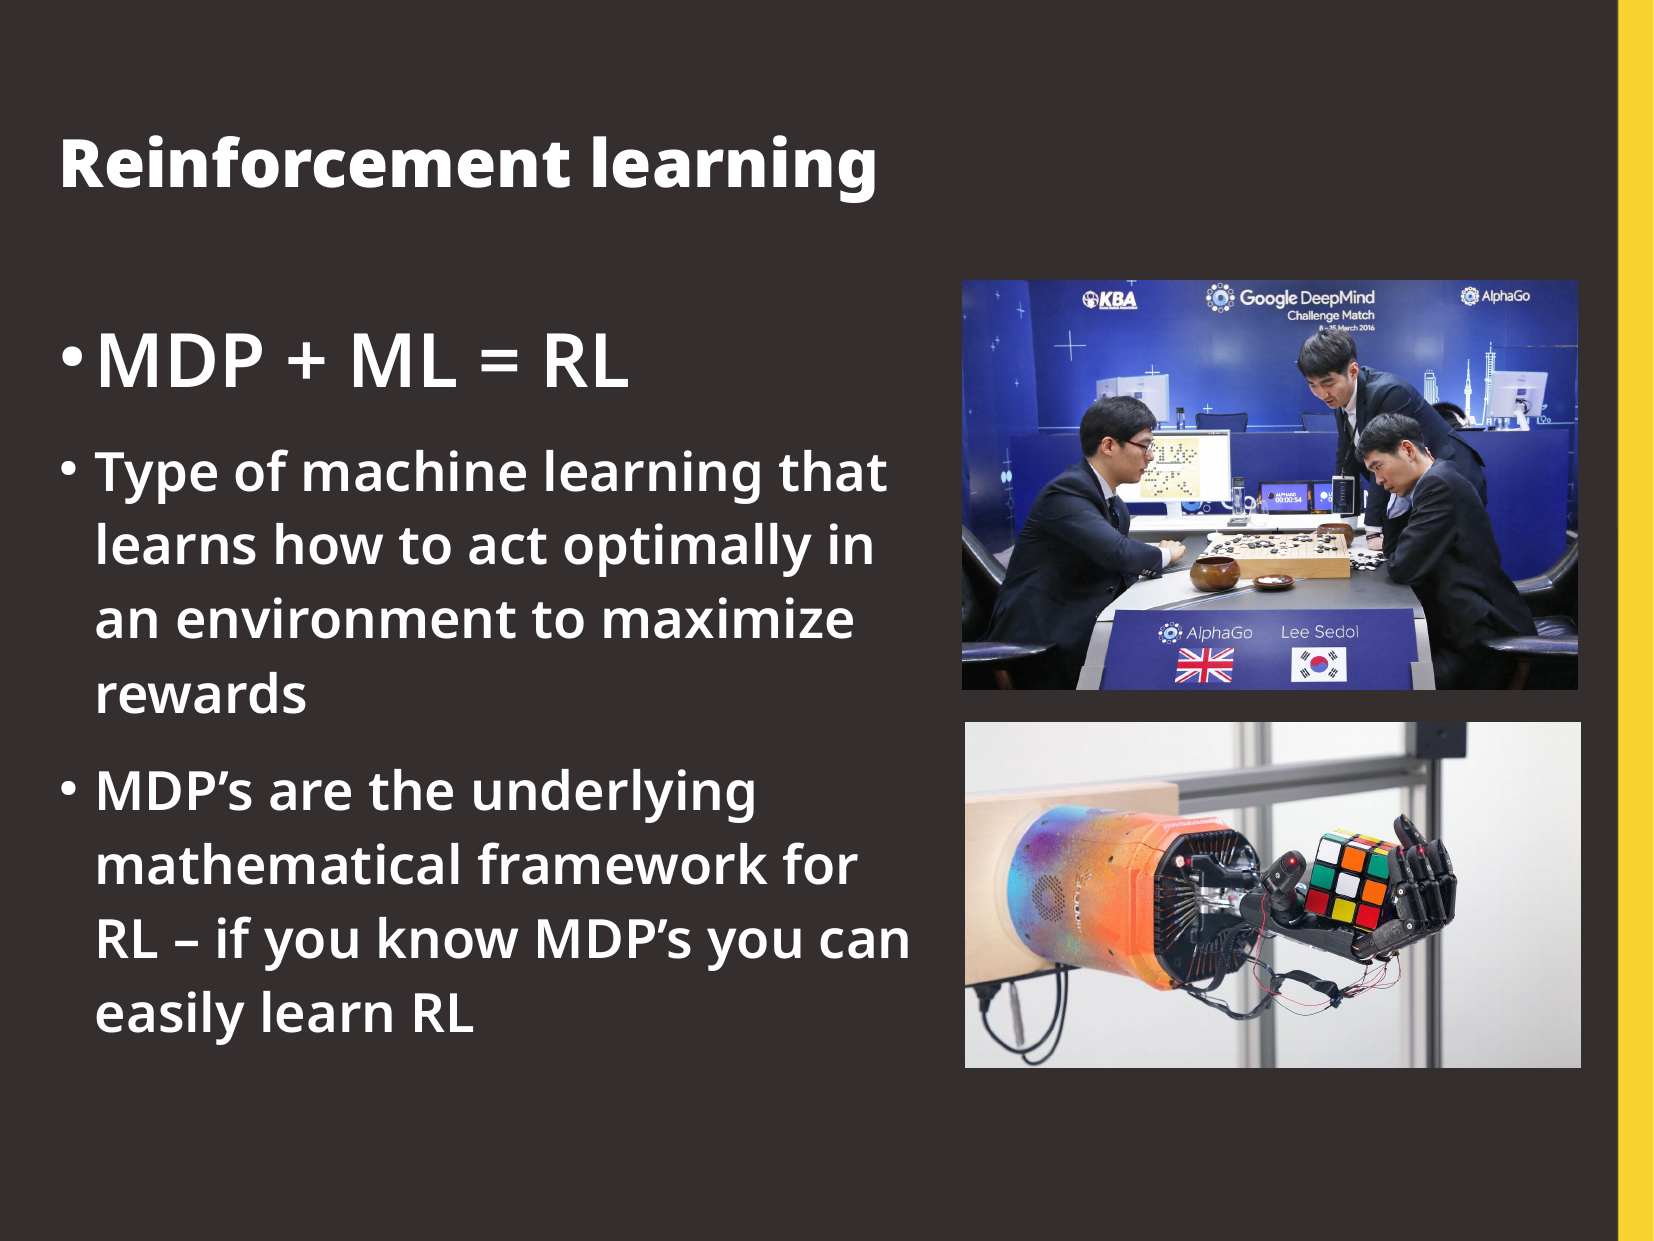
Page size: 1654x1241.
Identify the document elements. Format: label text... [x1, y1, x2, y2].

list MDP + ML = RL Type of machine learning that learns how to act optimally in an environment to maximize rewards MDP’s are the underlying mathematical framework for RL – if you know MDP’s you can easily learn RL [59, 307, 931, 1075]
title Reinforcement learning [59, 59, 1595, 207]
picture [0, 0, 1654, 1241]
